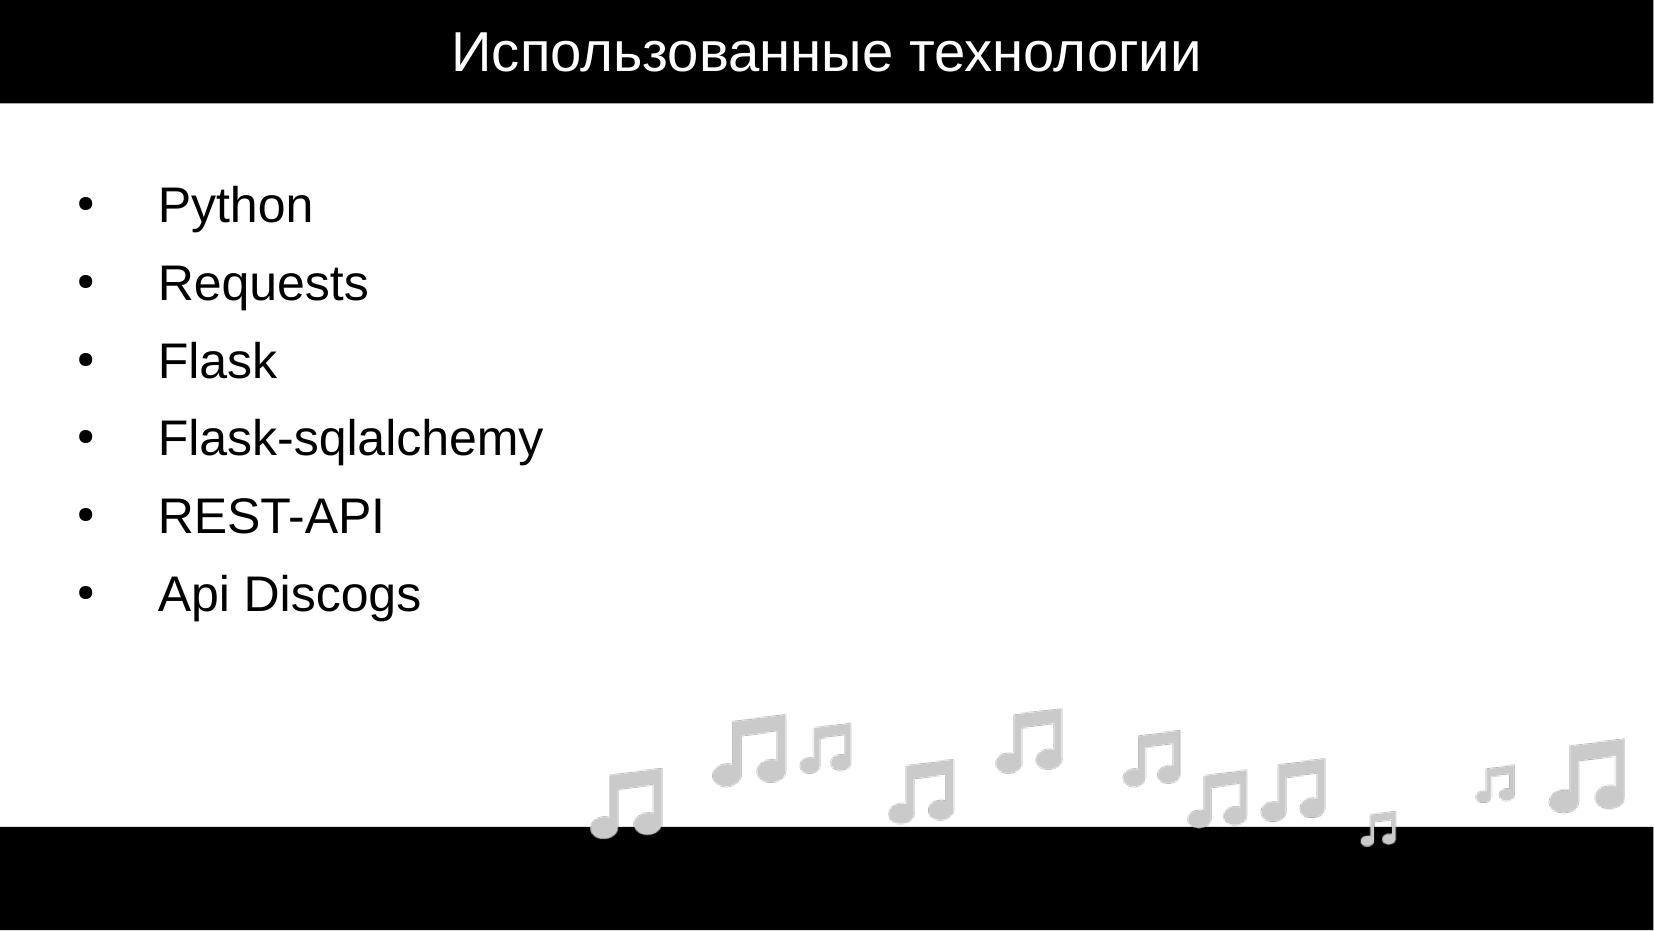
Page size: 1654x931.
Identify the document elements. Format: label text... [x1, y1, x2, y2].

list Python Requests Flask Flask-sqlalchemy REST-API Api Discogs [59, 177, 1595, 768]
title Использованные технологии [59, 6, 1595, 98]
